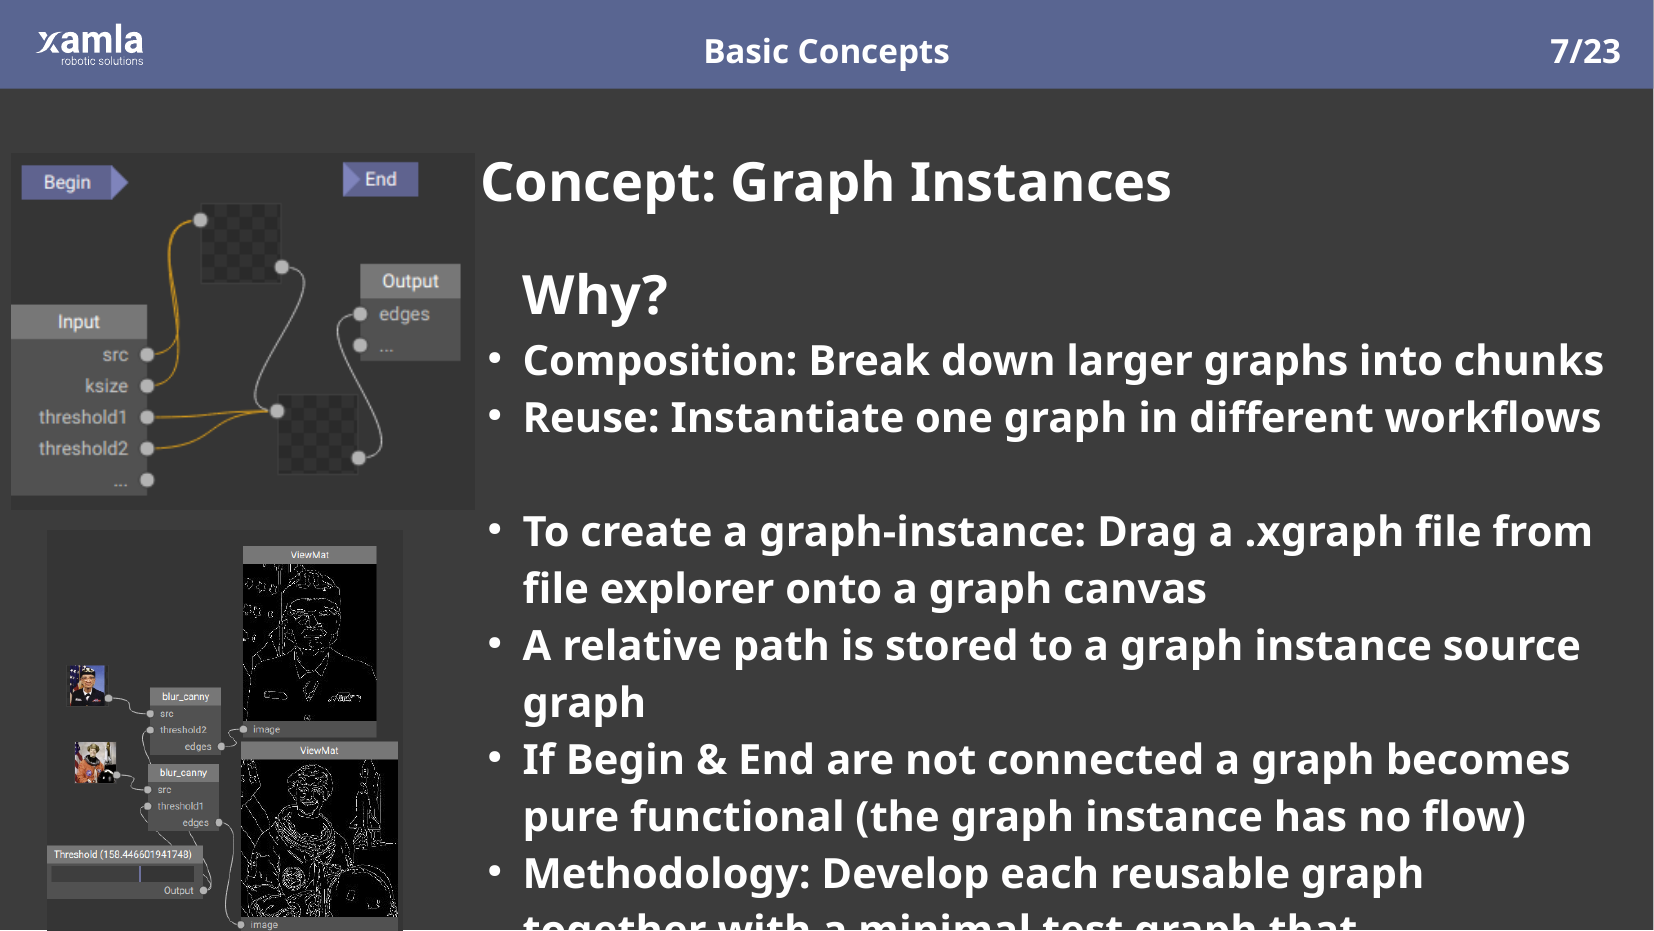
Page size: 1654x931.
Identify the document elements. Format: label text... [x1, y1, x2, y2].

text_box Basic Concepts [296, 20, 1357, 83]
picture [11, 153, 475, 510]
text_box [0, 0, 1654, 89]
text_box 7/23 [1511, 20, 1636, 83]
text_box Concept: Graph Instances [188, 135, 1465, 228]
picture [47, 530, 403, 931]
picture [35, 23, 143, 65]
text_box Why? Composition: Break down larger graphs into chunks Reuse: Instantiate one graph in different workflows To create a graph-instance: Drag a .xgraph file from file explorer onto a graph canvas A relative path is stored to a graph instance source graph If Begin & End are not connected a graph becomes pure functional (the graph instance has no flow) Methodology: Develop each reusable graph together with a minimal test graph that instantiates it and can be used for debugging [472, 249, 1630, 931]
